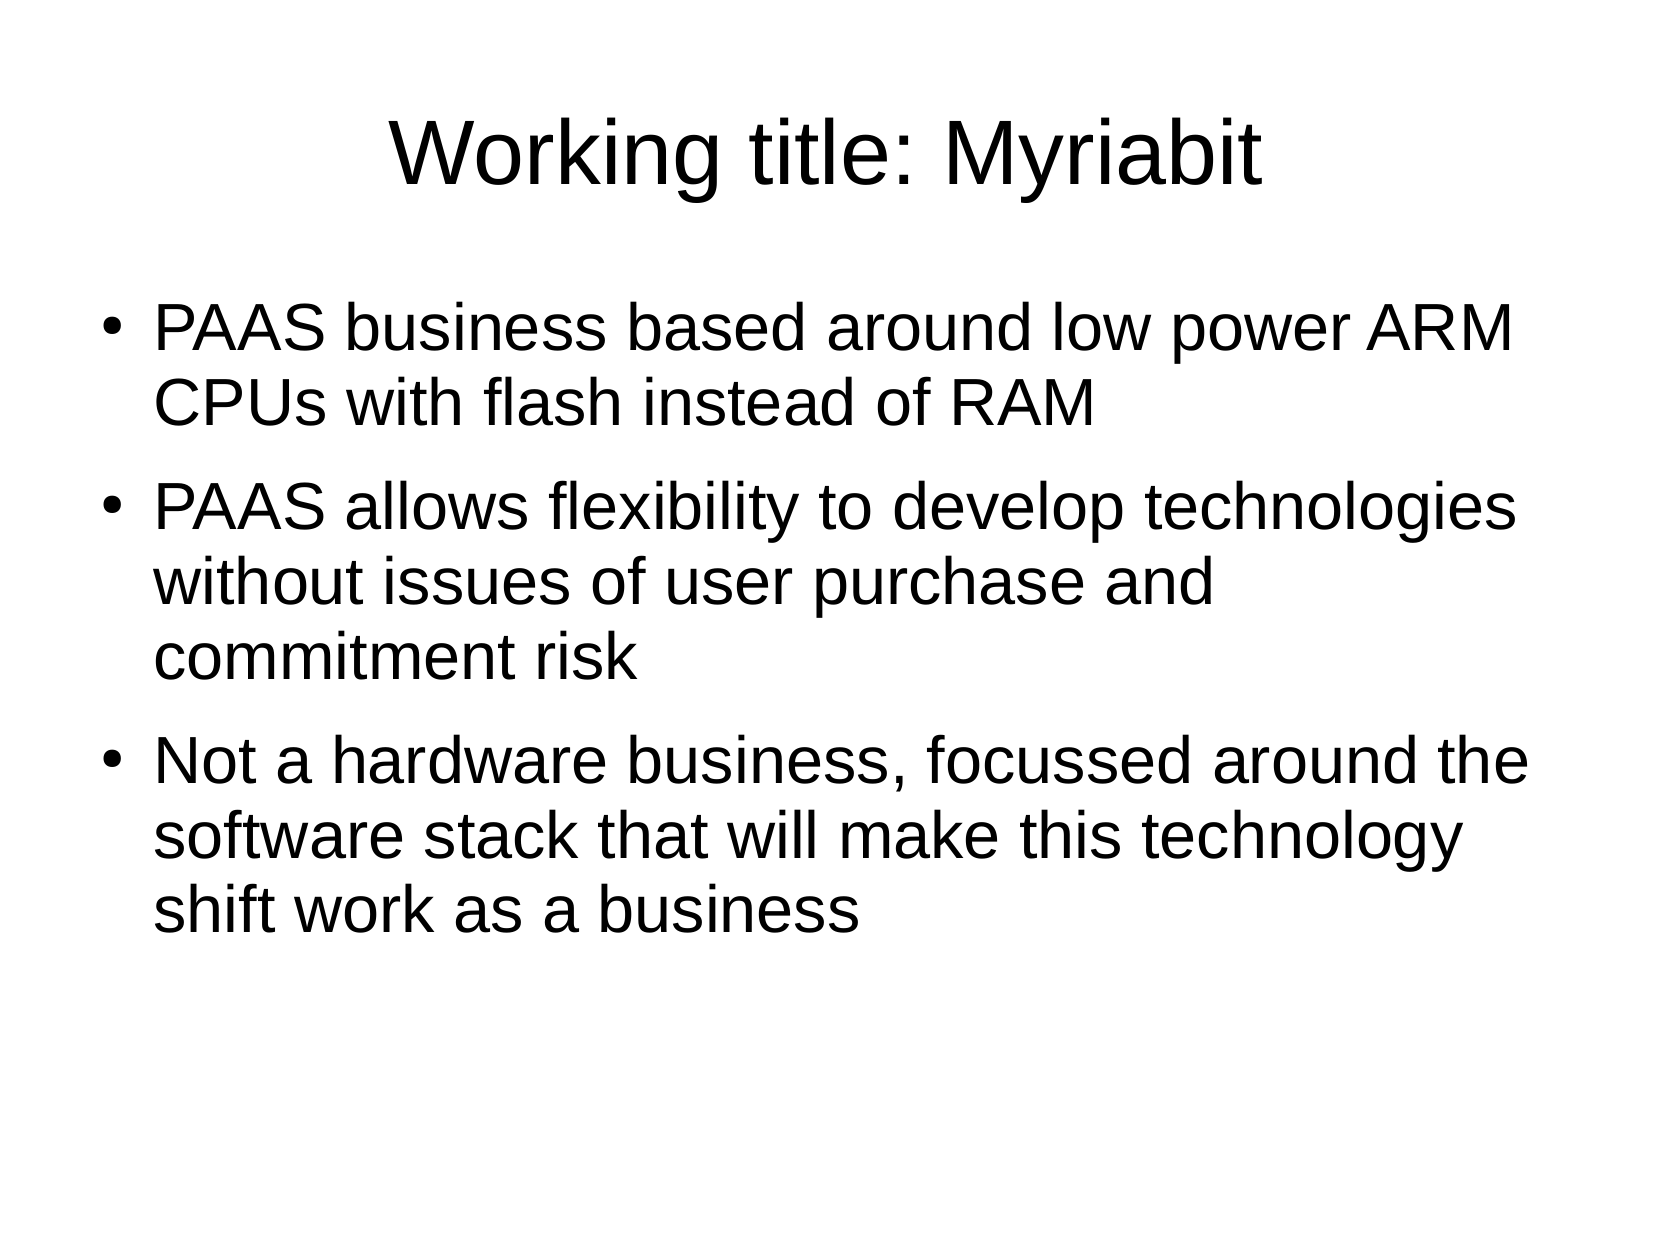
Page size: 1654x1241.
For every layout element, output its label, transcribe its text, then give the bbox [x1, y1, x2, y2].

list PAAS business based around low power ARM CPUs with flash instead of RAM PAAS allows flexibility to develop technologies without issues of user purchase and commitment risk Not a hardware business, focussed around the software stack that will make this technology shift work as a business [82, 290, 1571, 1109]
title Working title: Myriabit [82, 49, 1571, 257]
